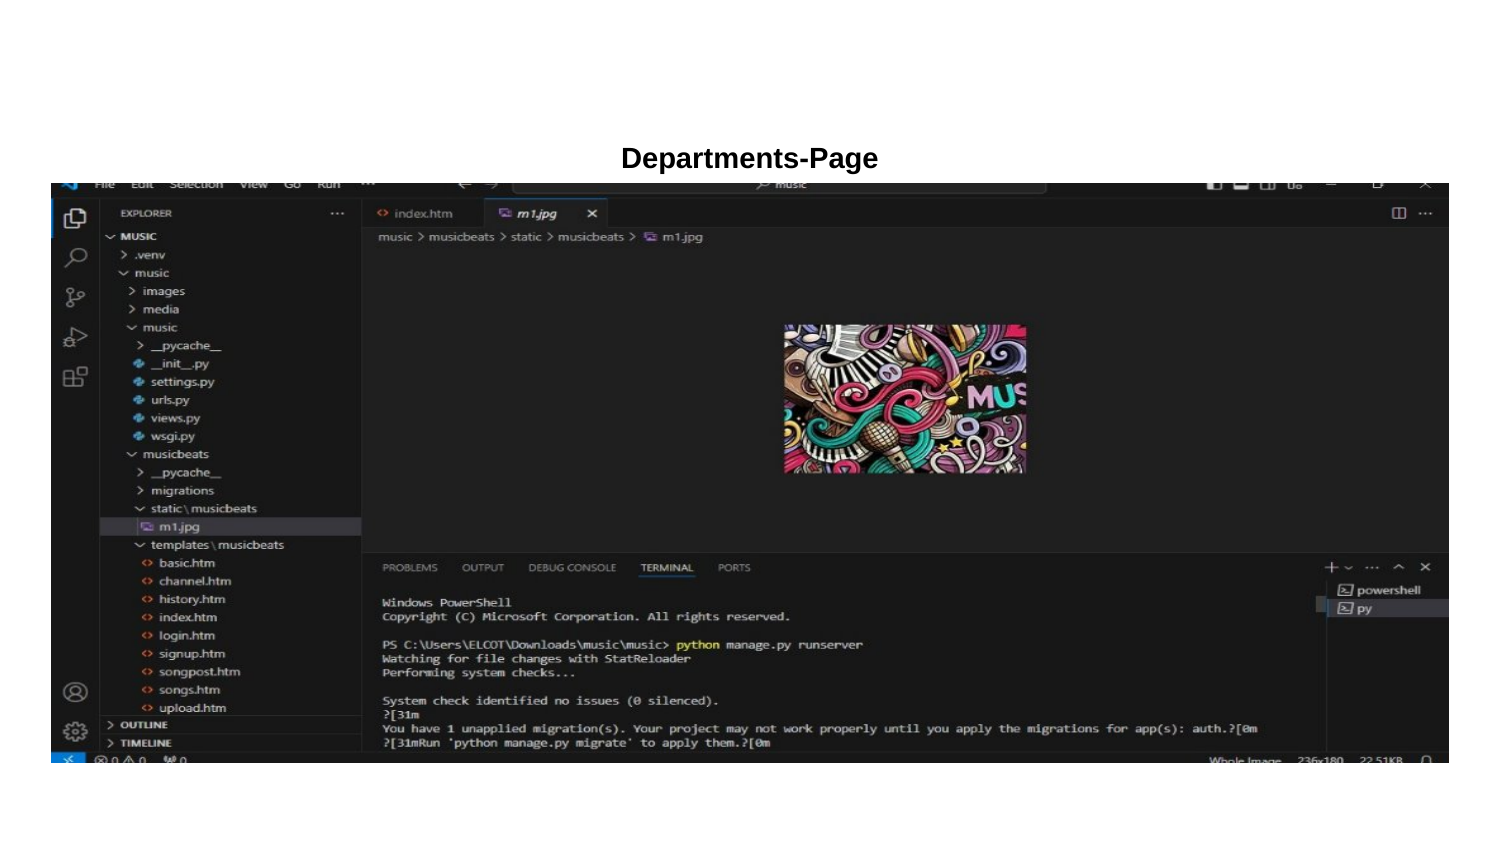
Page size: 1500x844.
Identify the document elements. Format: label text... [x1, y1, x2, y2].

title Departments-Page [103, 105, 1397, 183]
picture [51, 183, 1449, 763]
